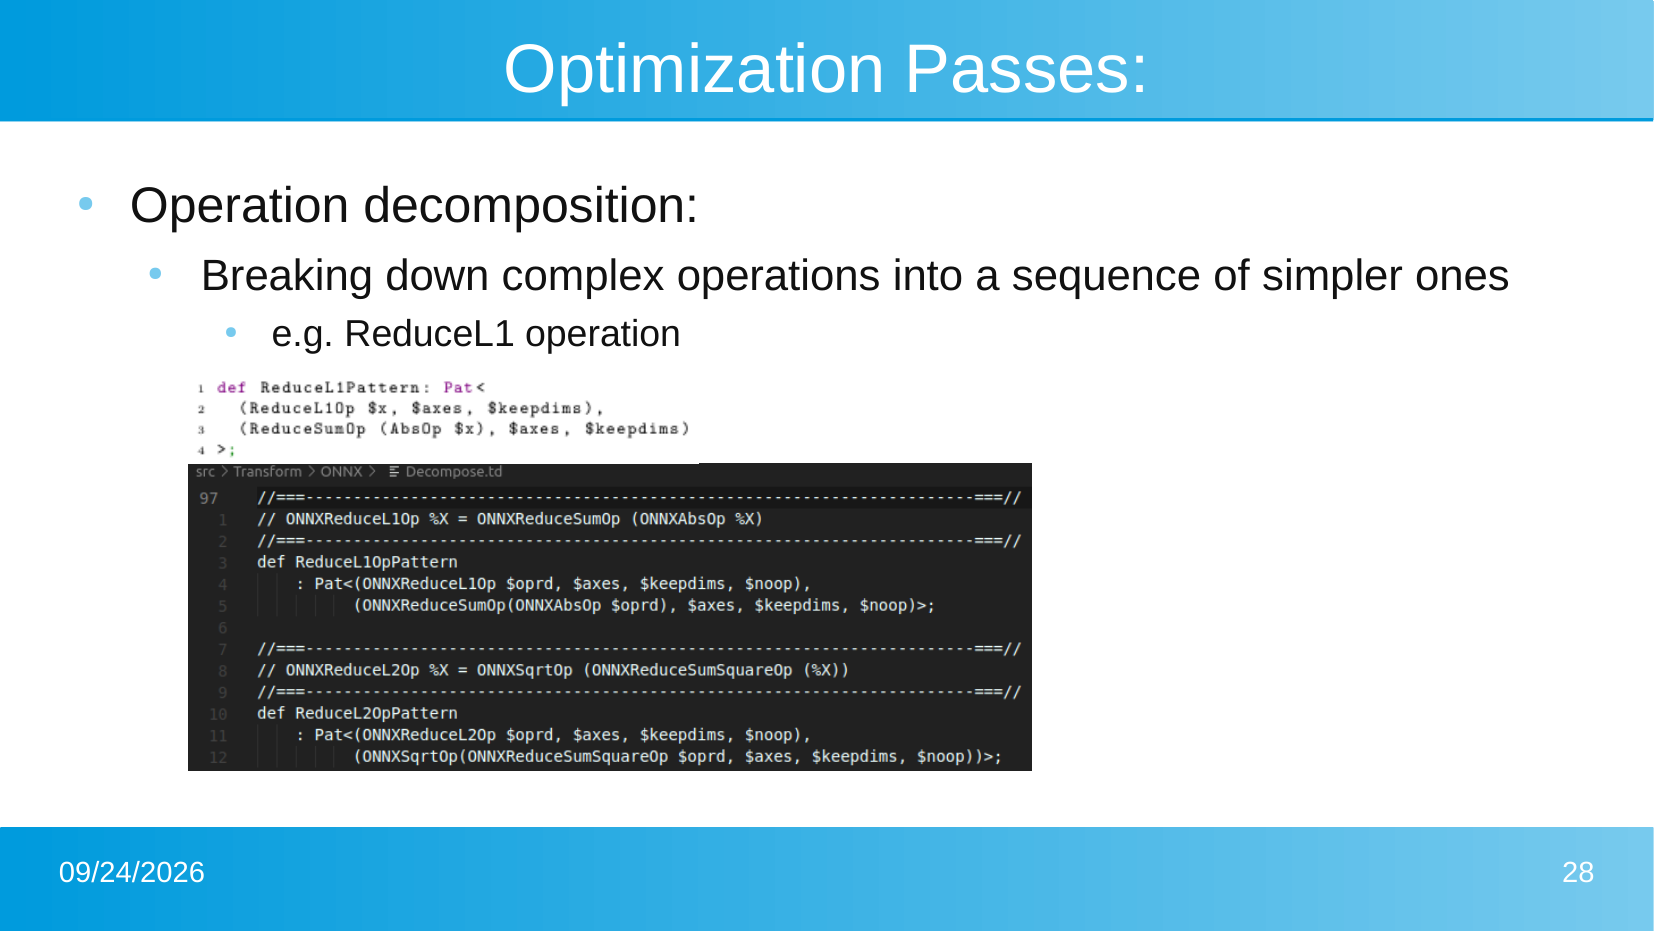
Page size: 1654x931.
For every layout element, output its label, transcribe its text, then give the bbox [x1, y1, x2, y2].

title Optimization Passes: [59, 29, 1595, 108]
picture [188, 377, 1032, 771]
list Operation decomposition: Breaking down complex operations into a sequence of simpler ones e.g. ReduceL1 operation [59, 177, 1595, 768]
